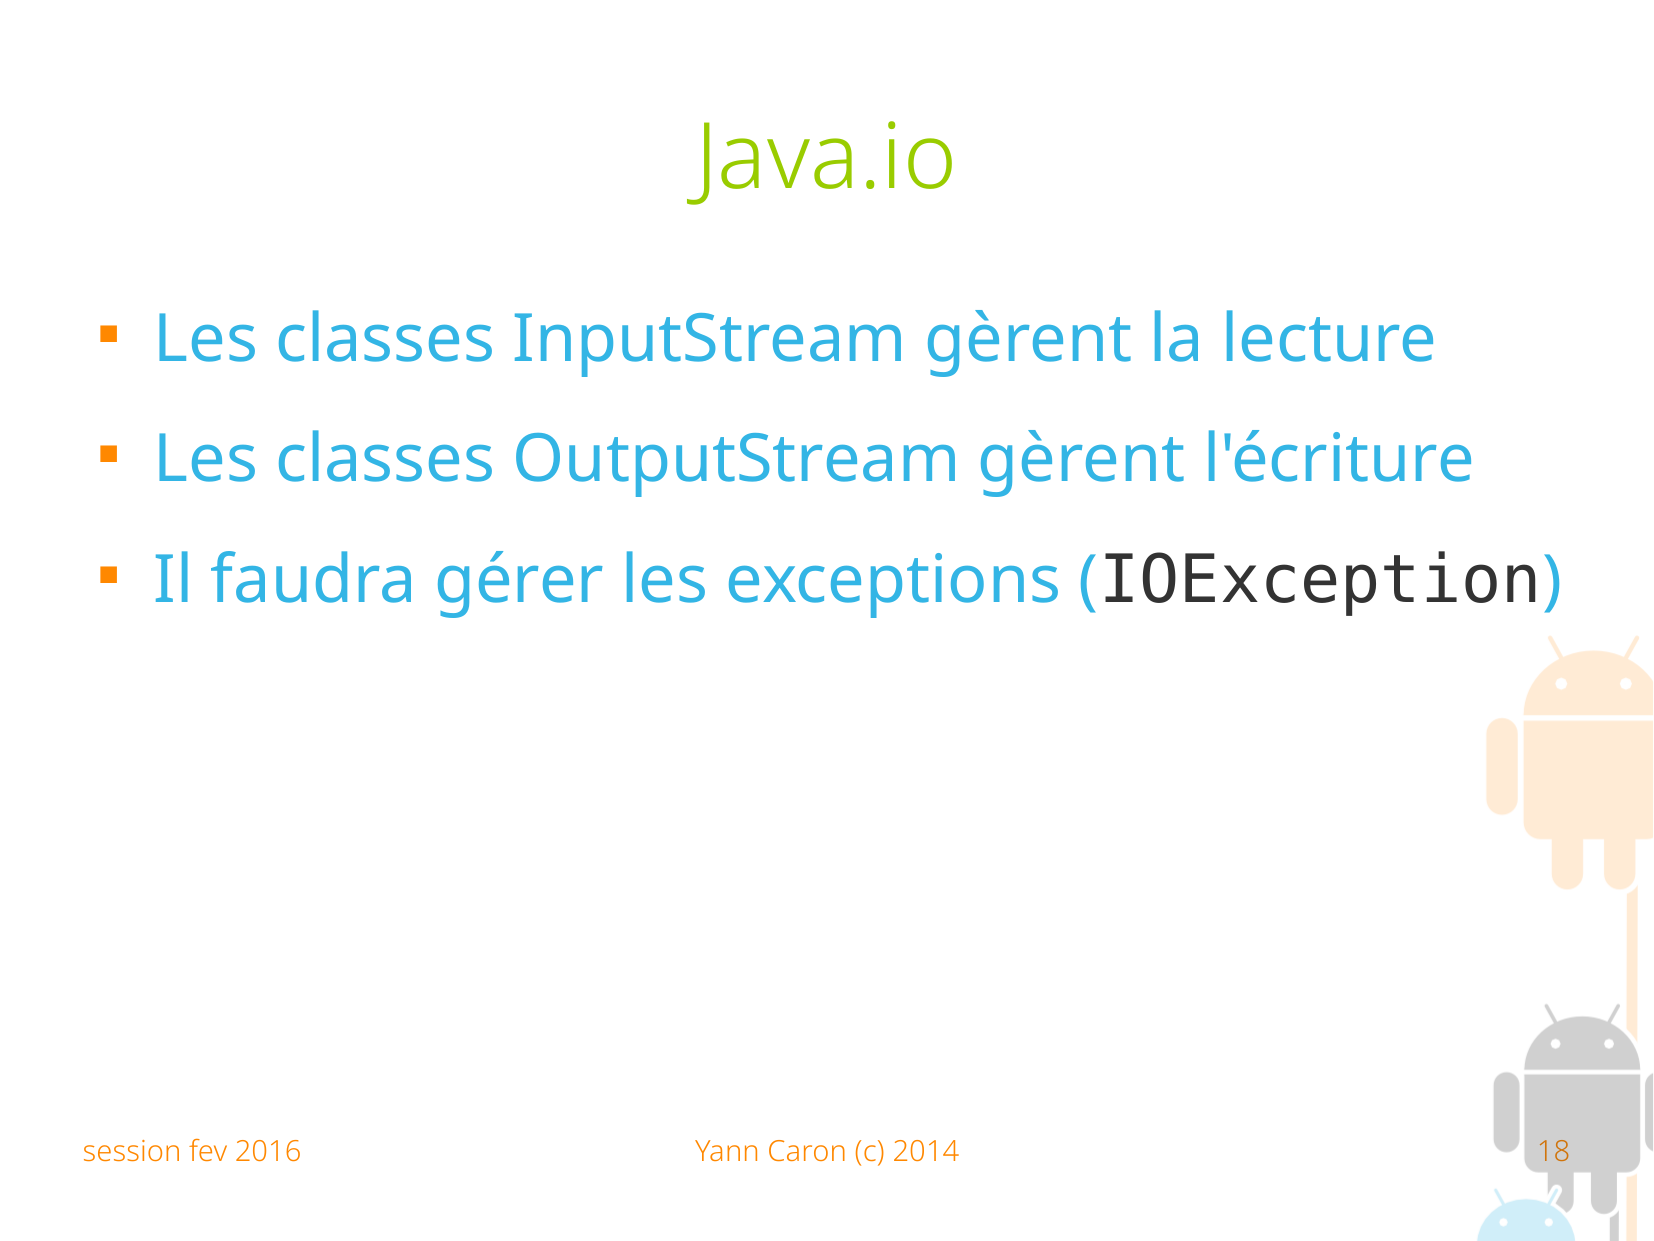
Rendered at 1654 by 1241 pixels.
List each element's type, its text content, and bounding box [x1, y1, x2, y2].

picture [240, 423, 1654, 1241]
title Java.io [82, 49, 1571, 257]
list Les classes InputStream gèrent la lecture Les classes OutputStream gèrent l'écriture Il faudra gérer les exceptions (IOException) [82, 290, 1571, 1010]
